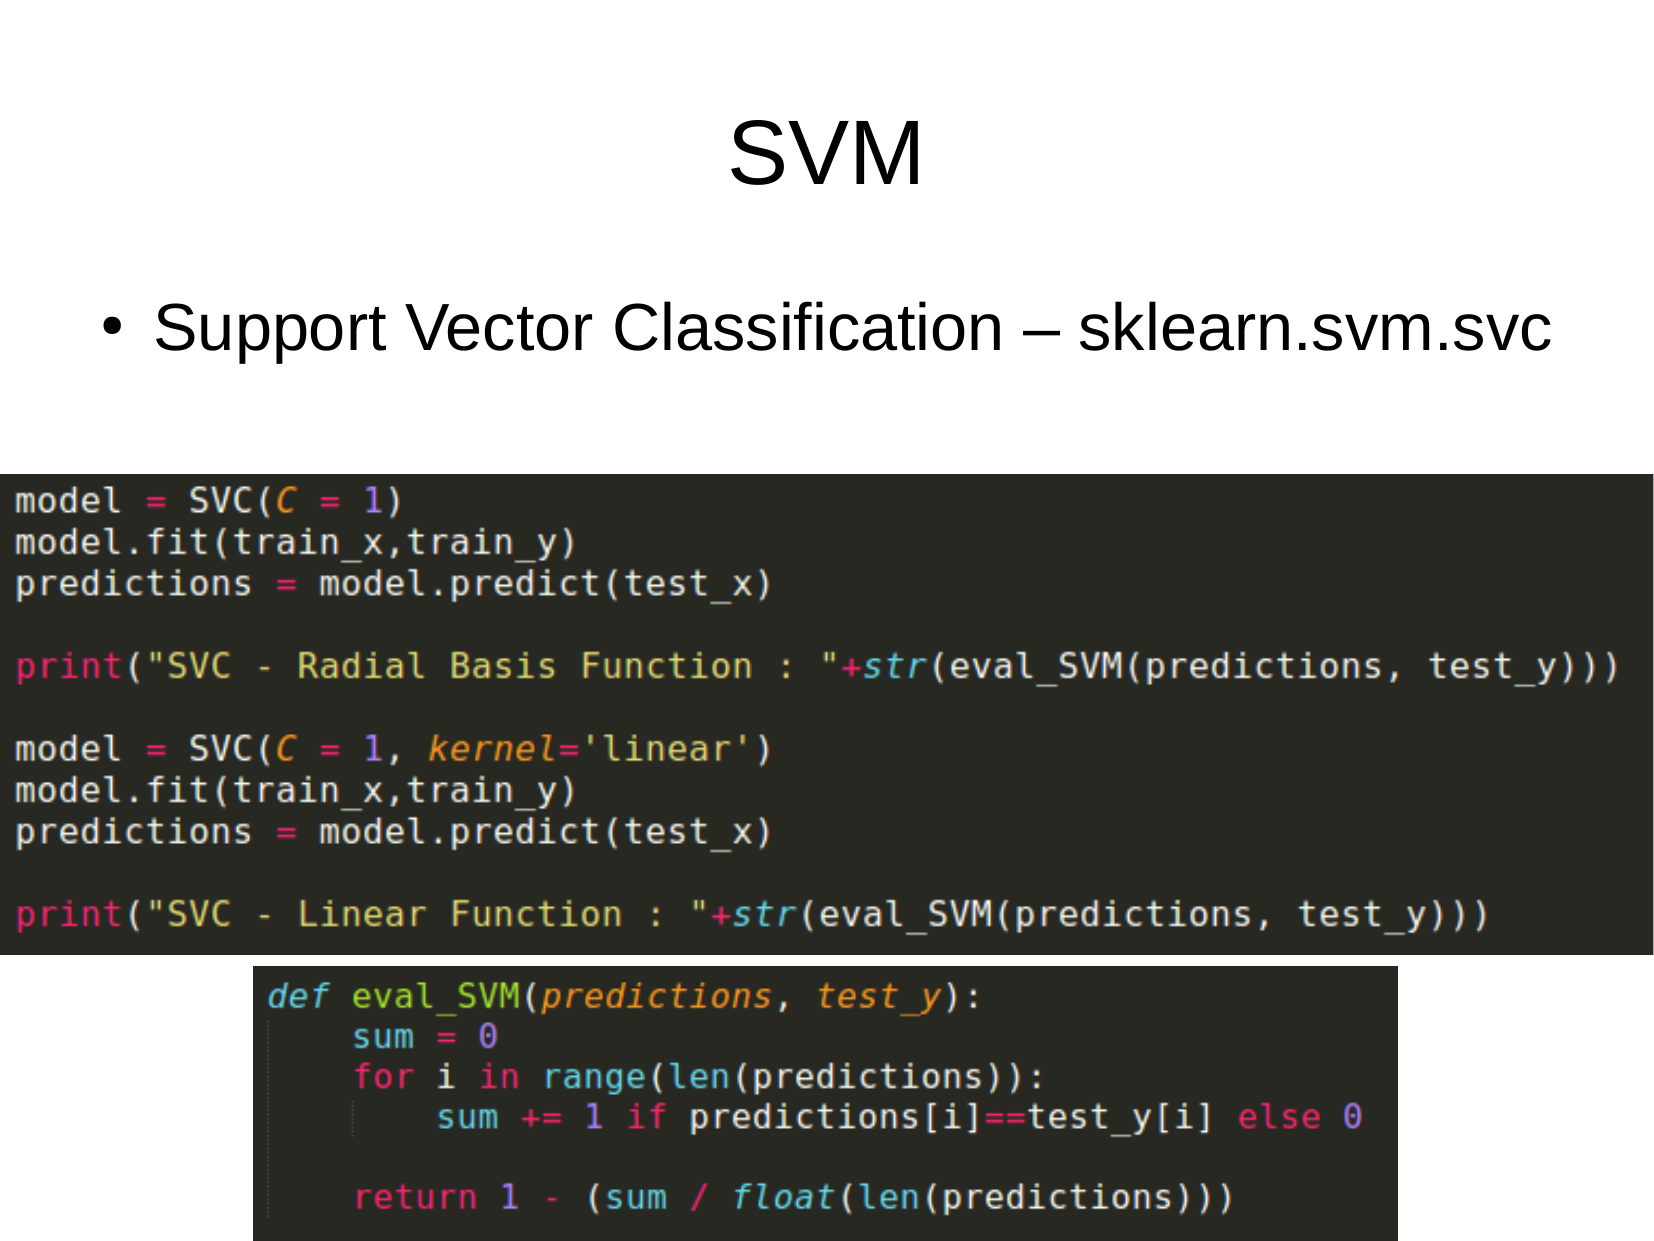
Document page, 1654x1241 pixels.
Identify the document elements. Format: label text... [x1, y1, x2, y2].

list Support Vector Classification – sklearn.svm.svc [82, 955, 1571, 1010]
picture [253, 966, 1398, 1241]
picture [0, 474, 1654, 955]
list Support Vector Classification – sklearn.svm.svc [82, 290, 1571, 474]
title SVM [82, 49, 1571, 257]
